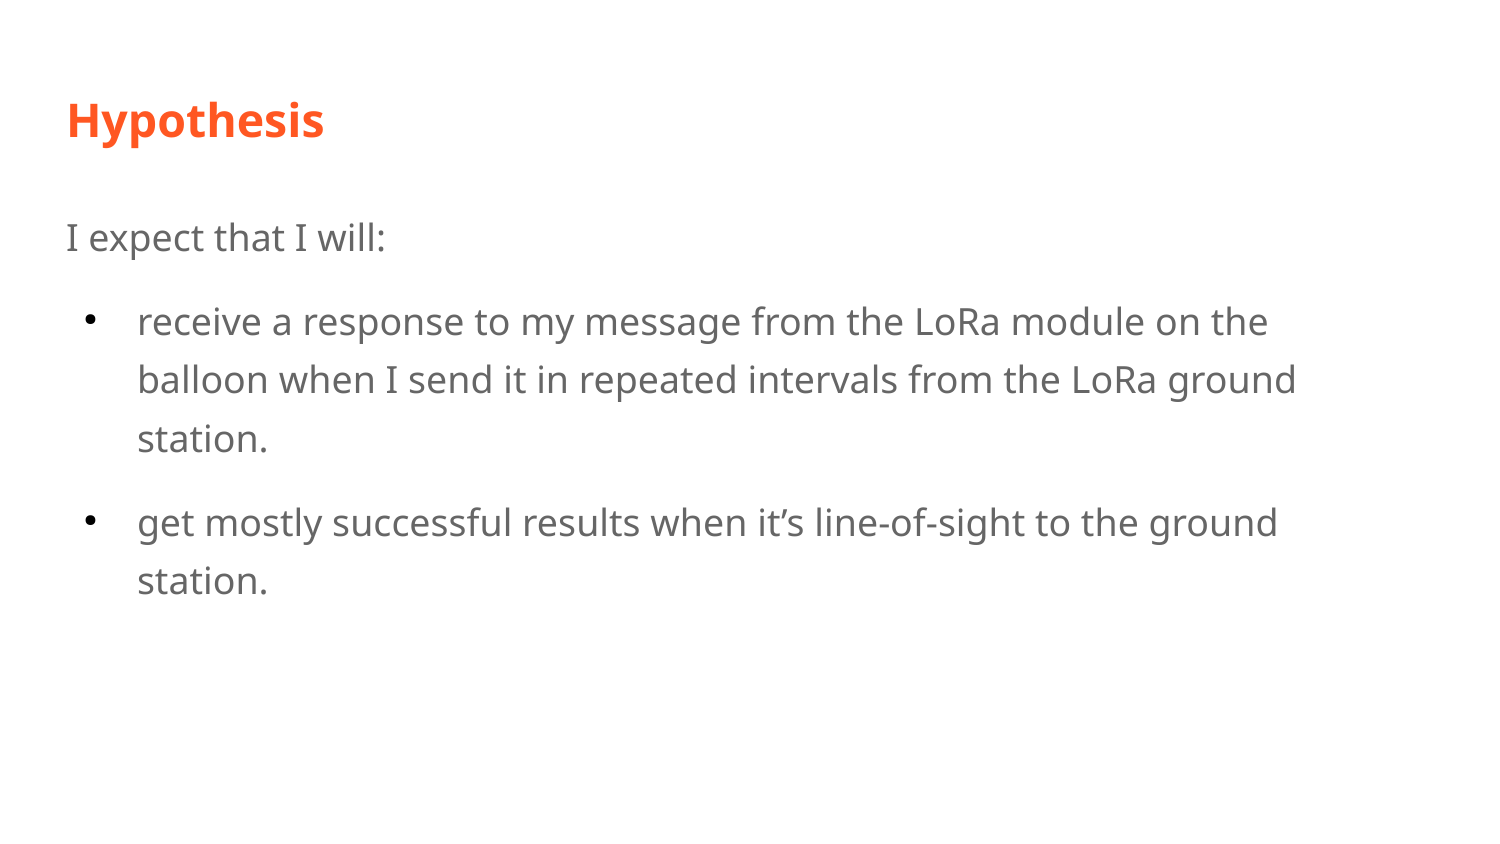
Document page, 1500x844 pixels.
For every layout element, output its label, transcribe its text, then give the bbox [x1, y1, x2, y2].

list I expect that I will: receive a response to my message from the LoRa module on the balloon when I send it in repeated intervals from the LoRa ground station. get mostly successful results when it’s line-of-sight to the ground station. [51, 189, 1426, 750]
title Hypothesis [51, 72, 1449, 167]
